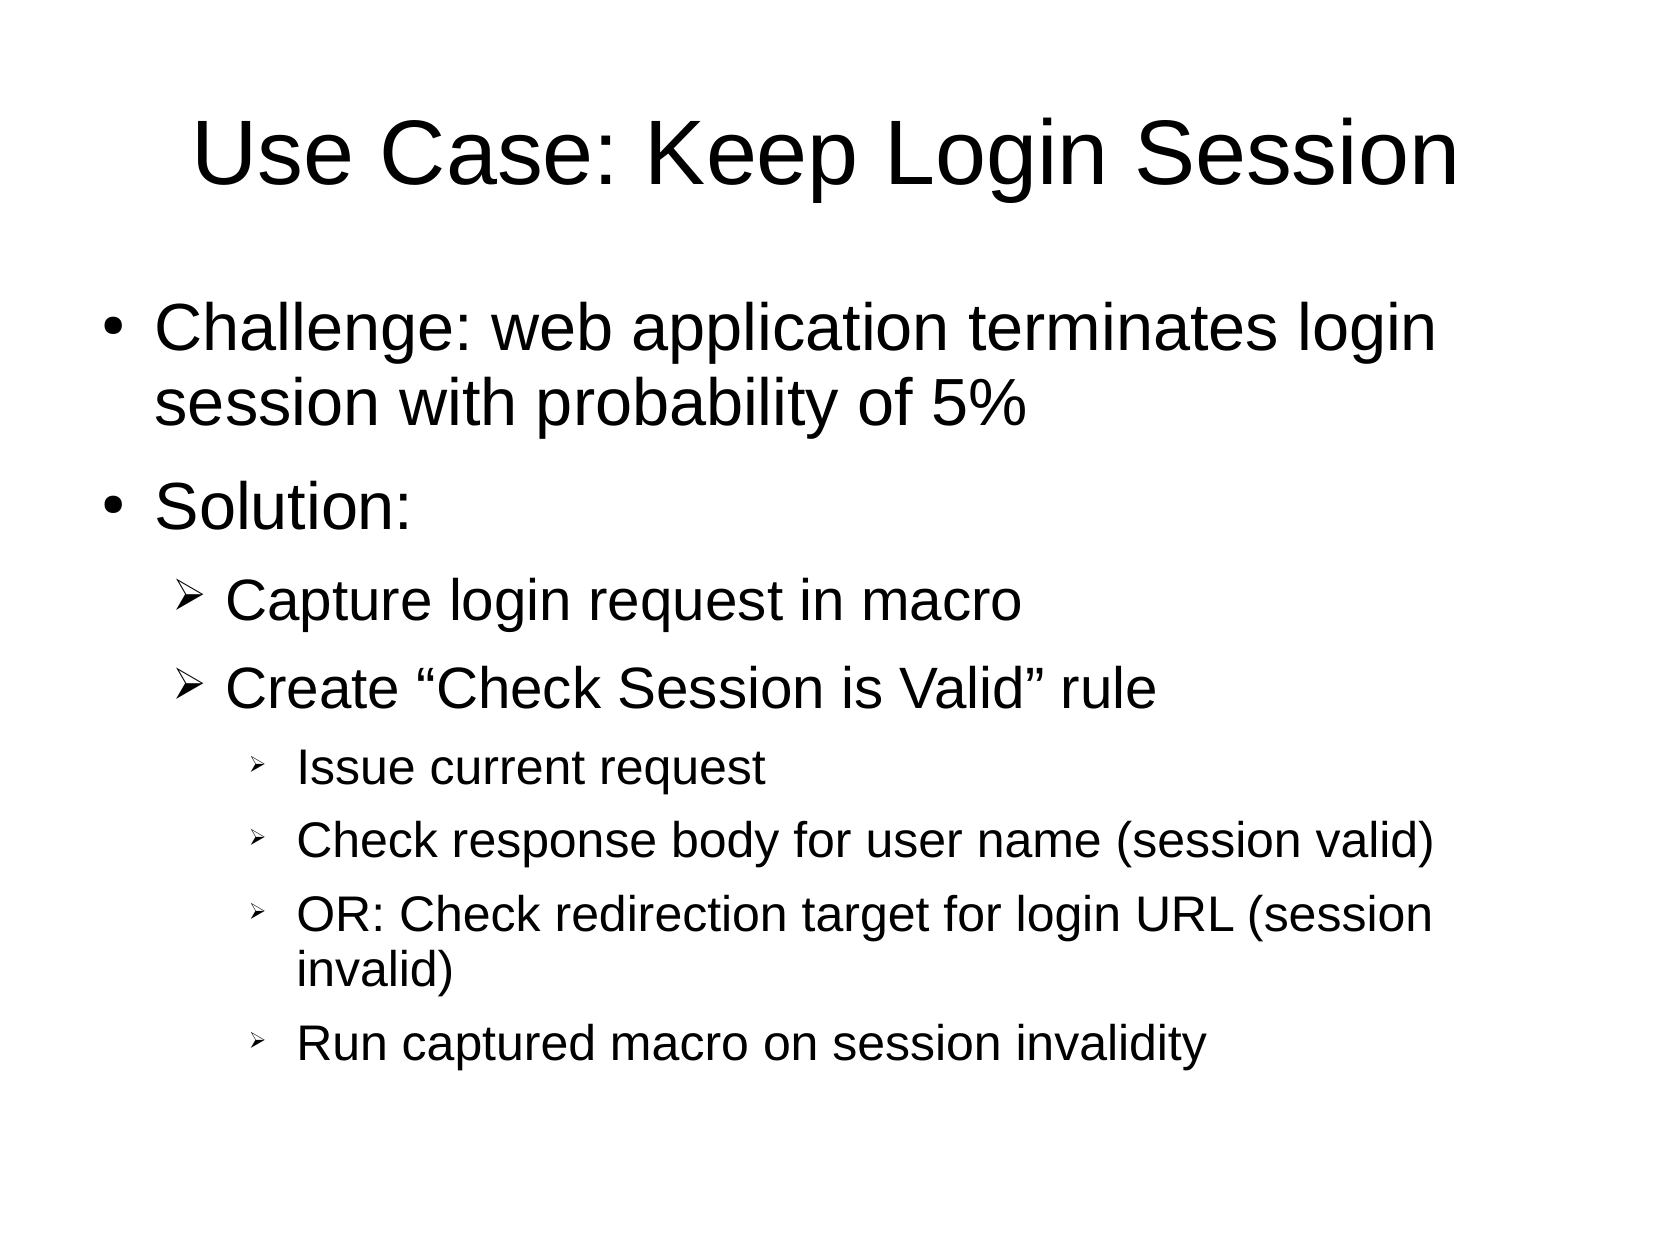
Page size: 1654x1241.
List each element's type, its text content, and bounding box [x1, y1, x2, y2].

title Use Case: Keep Login Session [82, 49, 1571, 257]
list Challenge: web application terminates login session with probability of 5% Solution: Capture login request in macro Create “Check Session is Valid” rule Issue current request Check response body for user name (session valid) OR: Check redirection target for login URL (session invalid) Run captured macro on session invalidity [83, 290, 1572, 1111]
